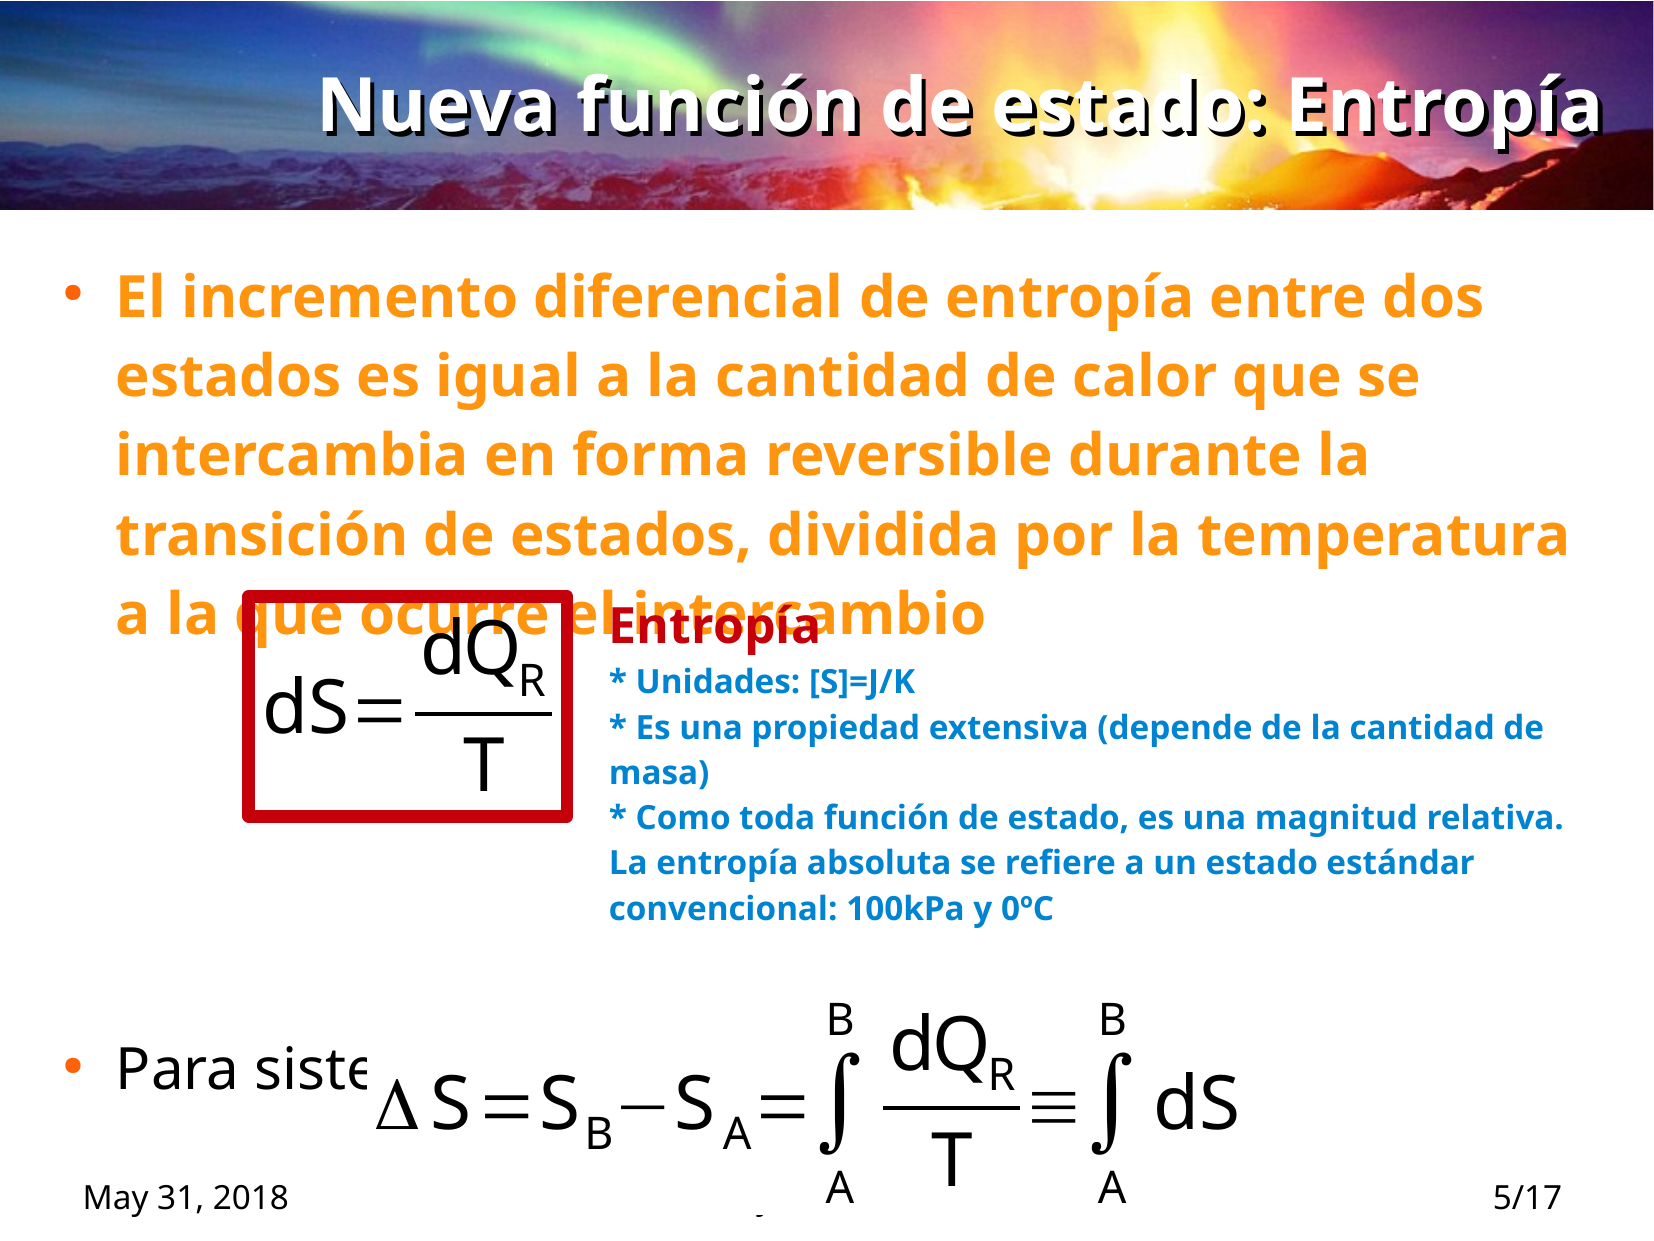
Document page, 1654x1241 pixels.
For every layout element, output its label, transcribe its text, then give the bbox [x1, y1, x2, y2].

title Nueva función de estado: Entropía [45, 15, 1606, 191]
list El incremento diferencial de entropía entre dos estados es igual a la cantidad de calor que se intercambia en forma reversible durante la transición de estados, dividida por la temperatura a la que ocurre el intercambio Para sistemas macroscópicos: [45, 255, 1606, 1156]
chart [255, 602, 561, 811]
chart [366, 992, 1246, 1216]
text_box Entropía * Unidades: [S]=J/K * Es una propiedad extensiva (depende de la cantidad de masa) * Como toda función de estado, es una magnitud relativa. La entropía absoluta se refiere a un estado estándar convencional: 100kPa y 0ºC [594, 582, 1615, 849]
picture [0, 1, 1654, 210]
